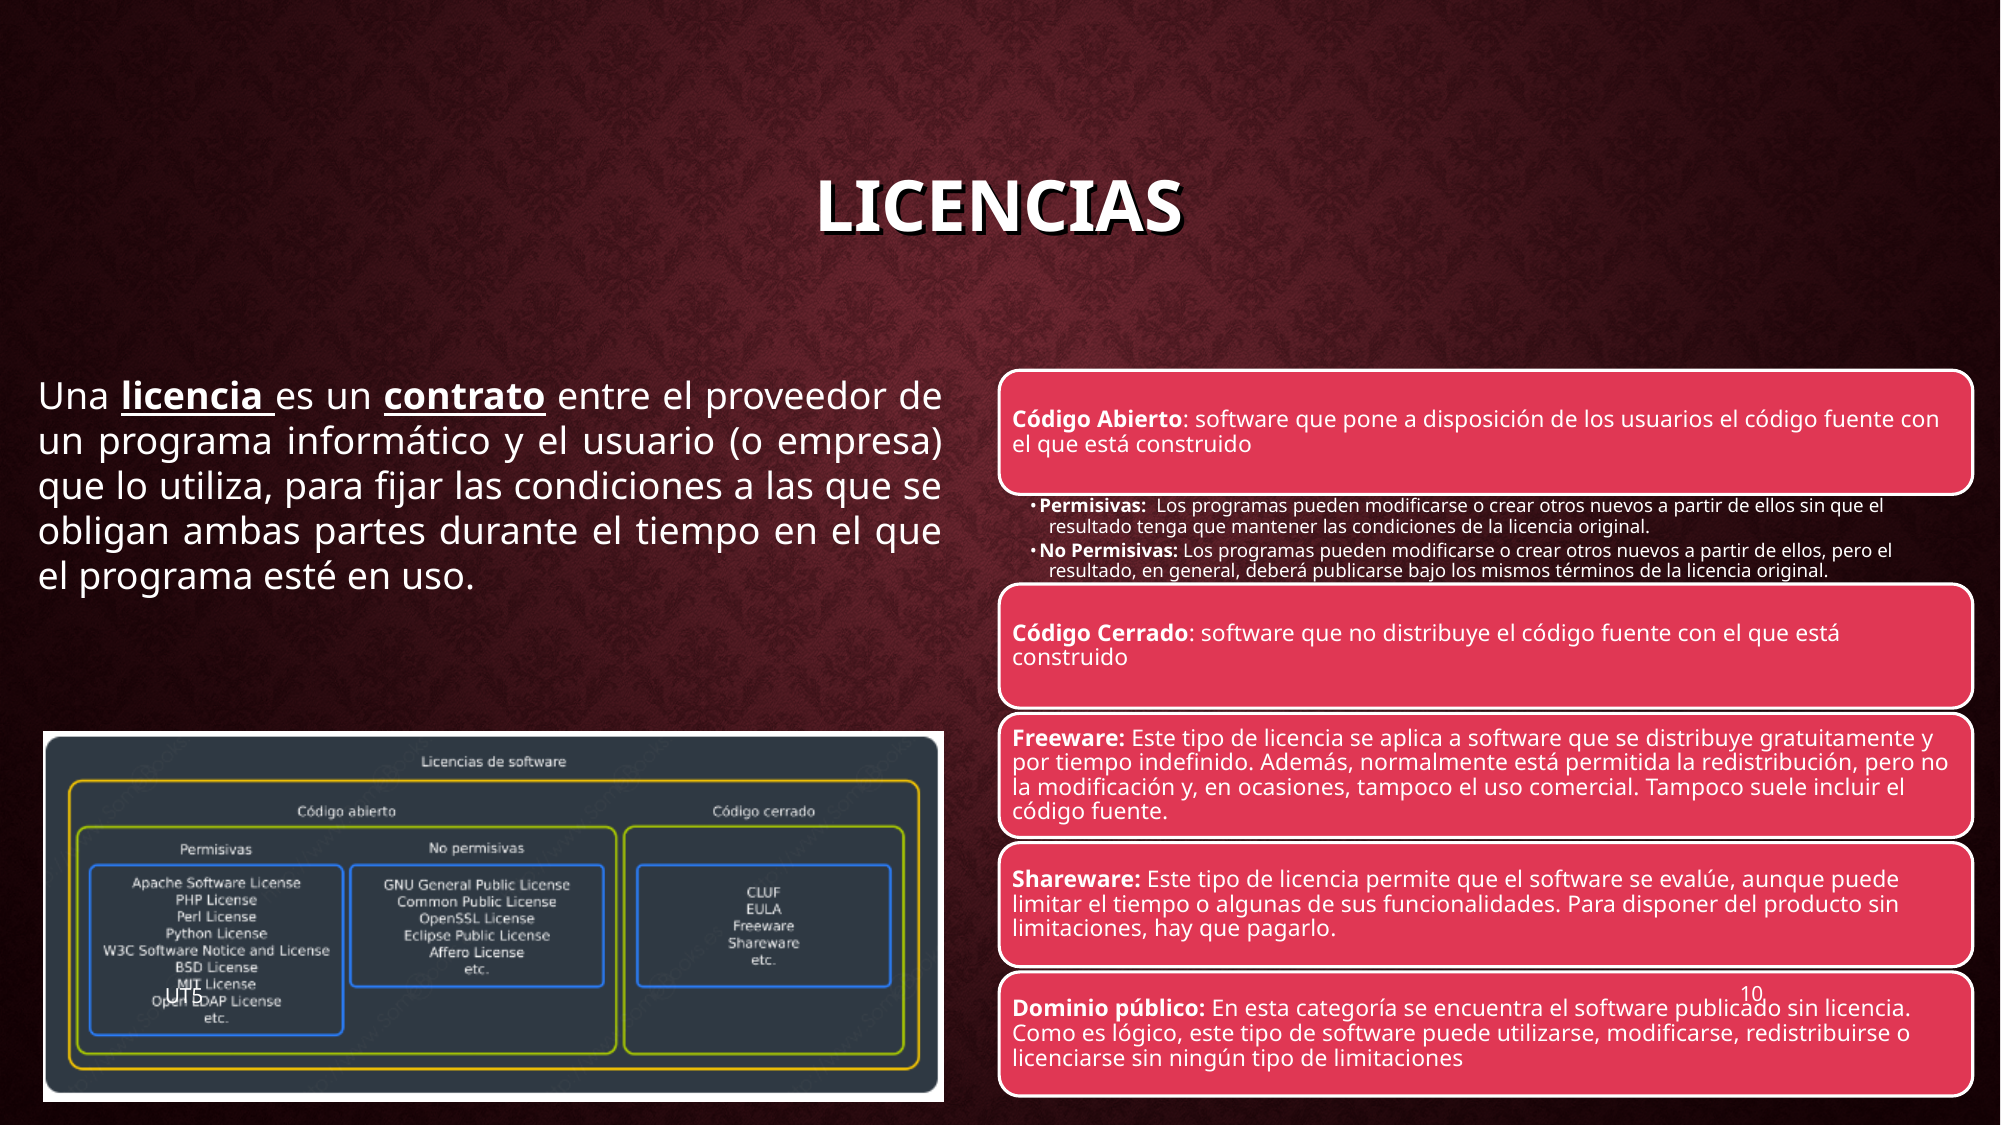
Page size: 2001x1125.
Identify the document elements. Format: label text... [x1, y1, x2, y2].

text_box Shareware: Este tipo de licencia permite que el software se evalúe, aunque puede limitar el tiempo o algunas de sus funcionalidades. Para disponer del producto sin limitaciones, hay que pagarlo. [999, 842, 1973, 967]
text_box Código Abierto: software que pone a disposición de los usuarios el código fuente con el que está construido [999, 370, 1973, 494]
title Licencias [149, 99, 1849, 318]
text_box Código Cerrado: software que no distribuye el código fuente con el que está construido [999, 583, 1973, 709]
text_box Una licencia es un contrato entre el proveedor de un programa informático y el usuario (o empresa) que lo utiliza, para fijar las condiciones a las que se obligan ambas partes durante el tiempo en el que el programa esté en uso. [23, 365, 964, 605]
text_box UT5 [149, 965, 1245, 1025]
picture [43, 731, 944, 1102]
text_box [1724, 965, 1849, 1025]
text_box Dominio público: En esta categoría se encuentra el software publicado sin licencia. Como es lógico, este tipo de software puede utilizarse, modificarse, redistribuirse o licenciarse sin ningún tipo de limitaciones [999, 971, 1973, 1097]
text_box Permisivas: Los programas pueden modificarse o crear otros nuevos a partir de ellos sin que el resultado tenga que mantener las condiciones de la licencia original. No Permisivas: Los programas pueden modificarse o crear otros nuevos a partir de ellos, pero el resultado, en general, deberá publicarse bajo los mismos términos de la licencia original. [999, 494, 1973, 585]
text_box Freeware: Este tipo de licencia se aplica a software que se distribuye gratuitamente y por tiempo indefinido. Además, normalmente está permitida la redistribución, pero no la modificación y, en ocasiones, tampoco el uso comercial. Tampoco suele incluir el código fuente. [999, 713, 1973, 838]
